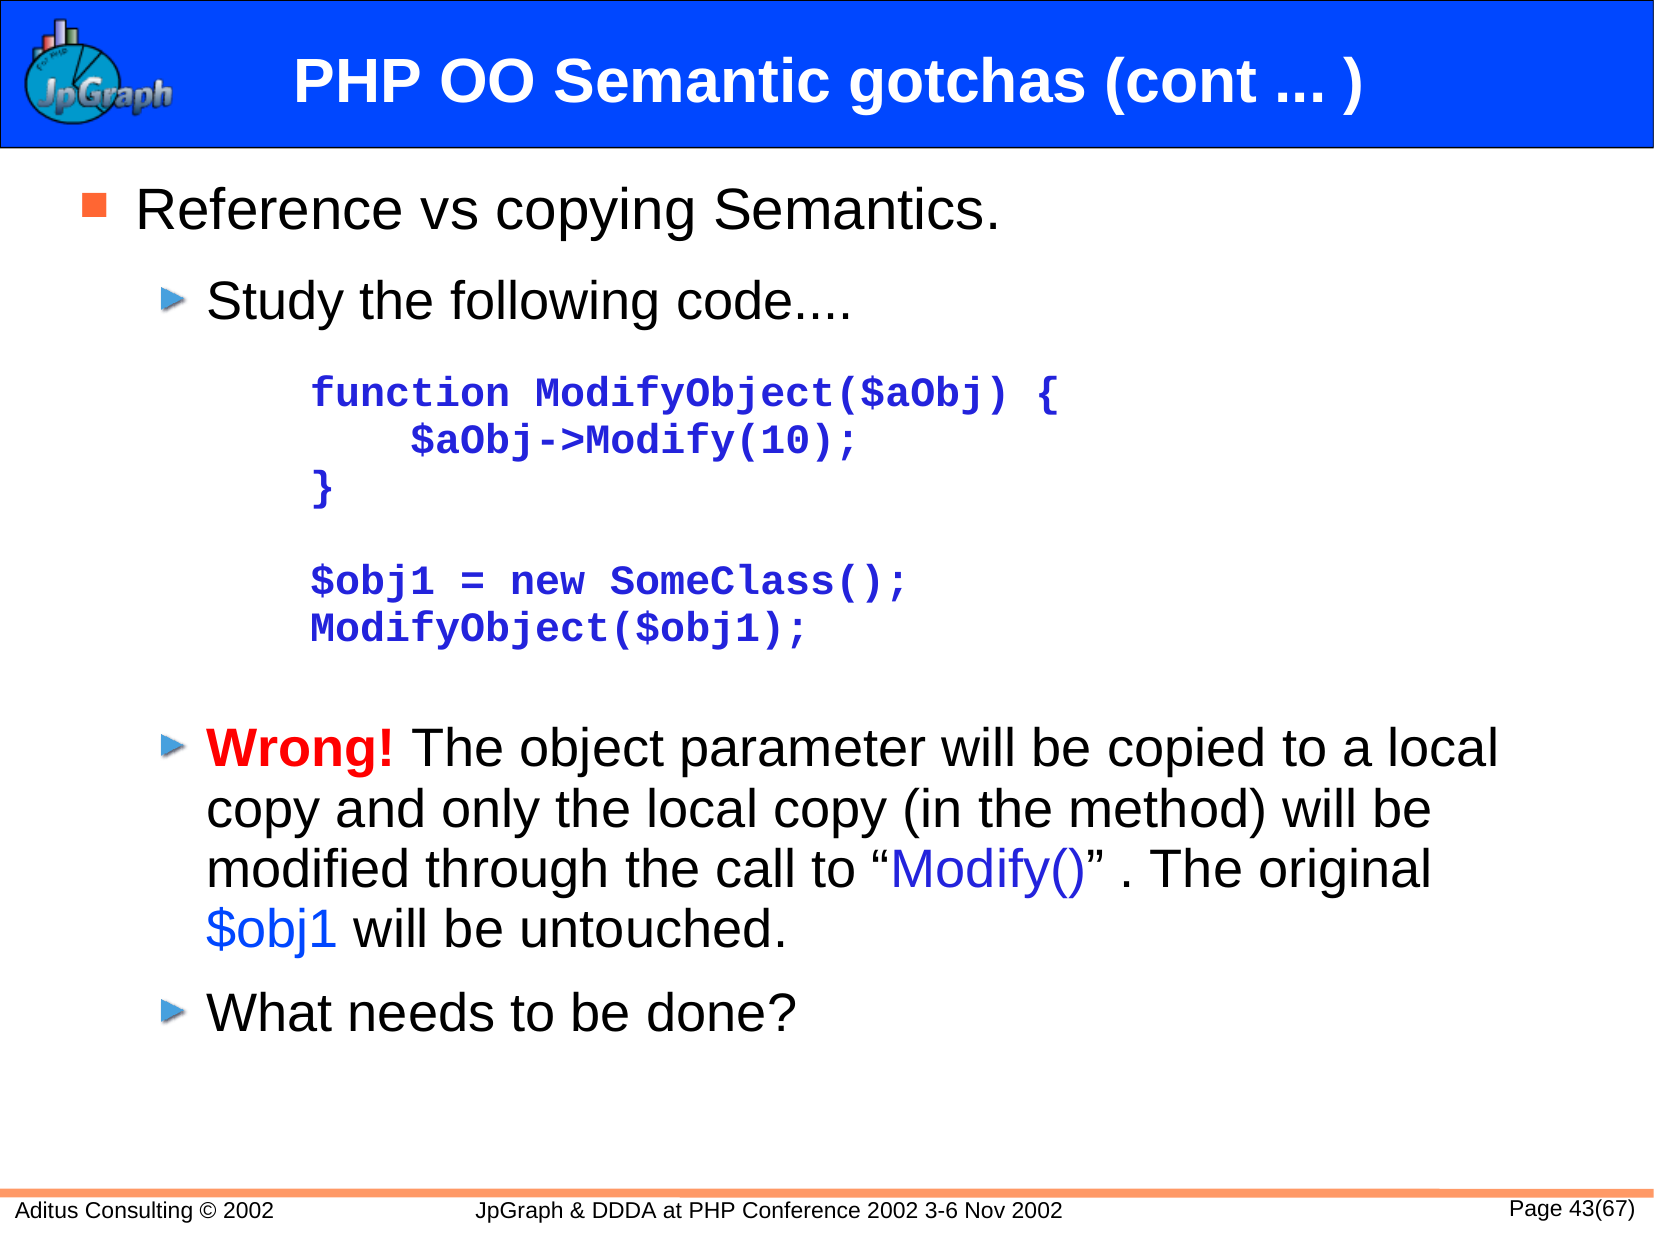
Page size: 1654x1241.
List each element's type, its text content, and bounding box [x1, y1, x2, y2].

picture [20, 17, 123, 128]
text_box function ModifyObject($aObj) { $aObj->Modify(10); } $obj1 = new SomeClass(); ModifyObject($obj1); [310, 368, 1226, 652]
list Reference vs copying Semantics. Study the following code.... Wrong! The object parameter will be copied to a local copy and only the local copy (in the method) will be modified through the call to “Modify()” . The original $obj1 will be untouched. What needs to be done? [64, 177, 1580, 1046]
title PHP OO Semantic gotchas (cont ... ) [123, 0, 1536, 163]
